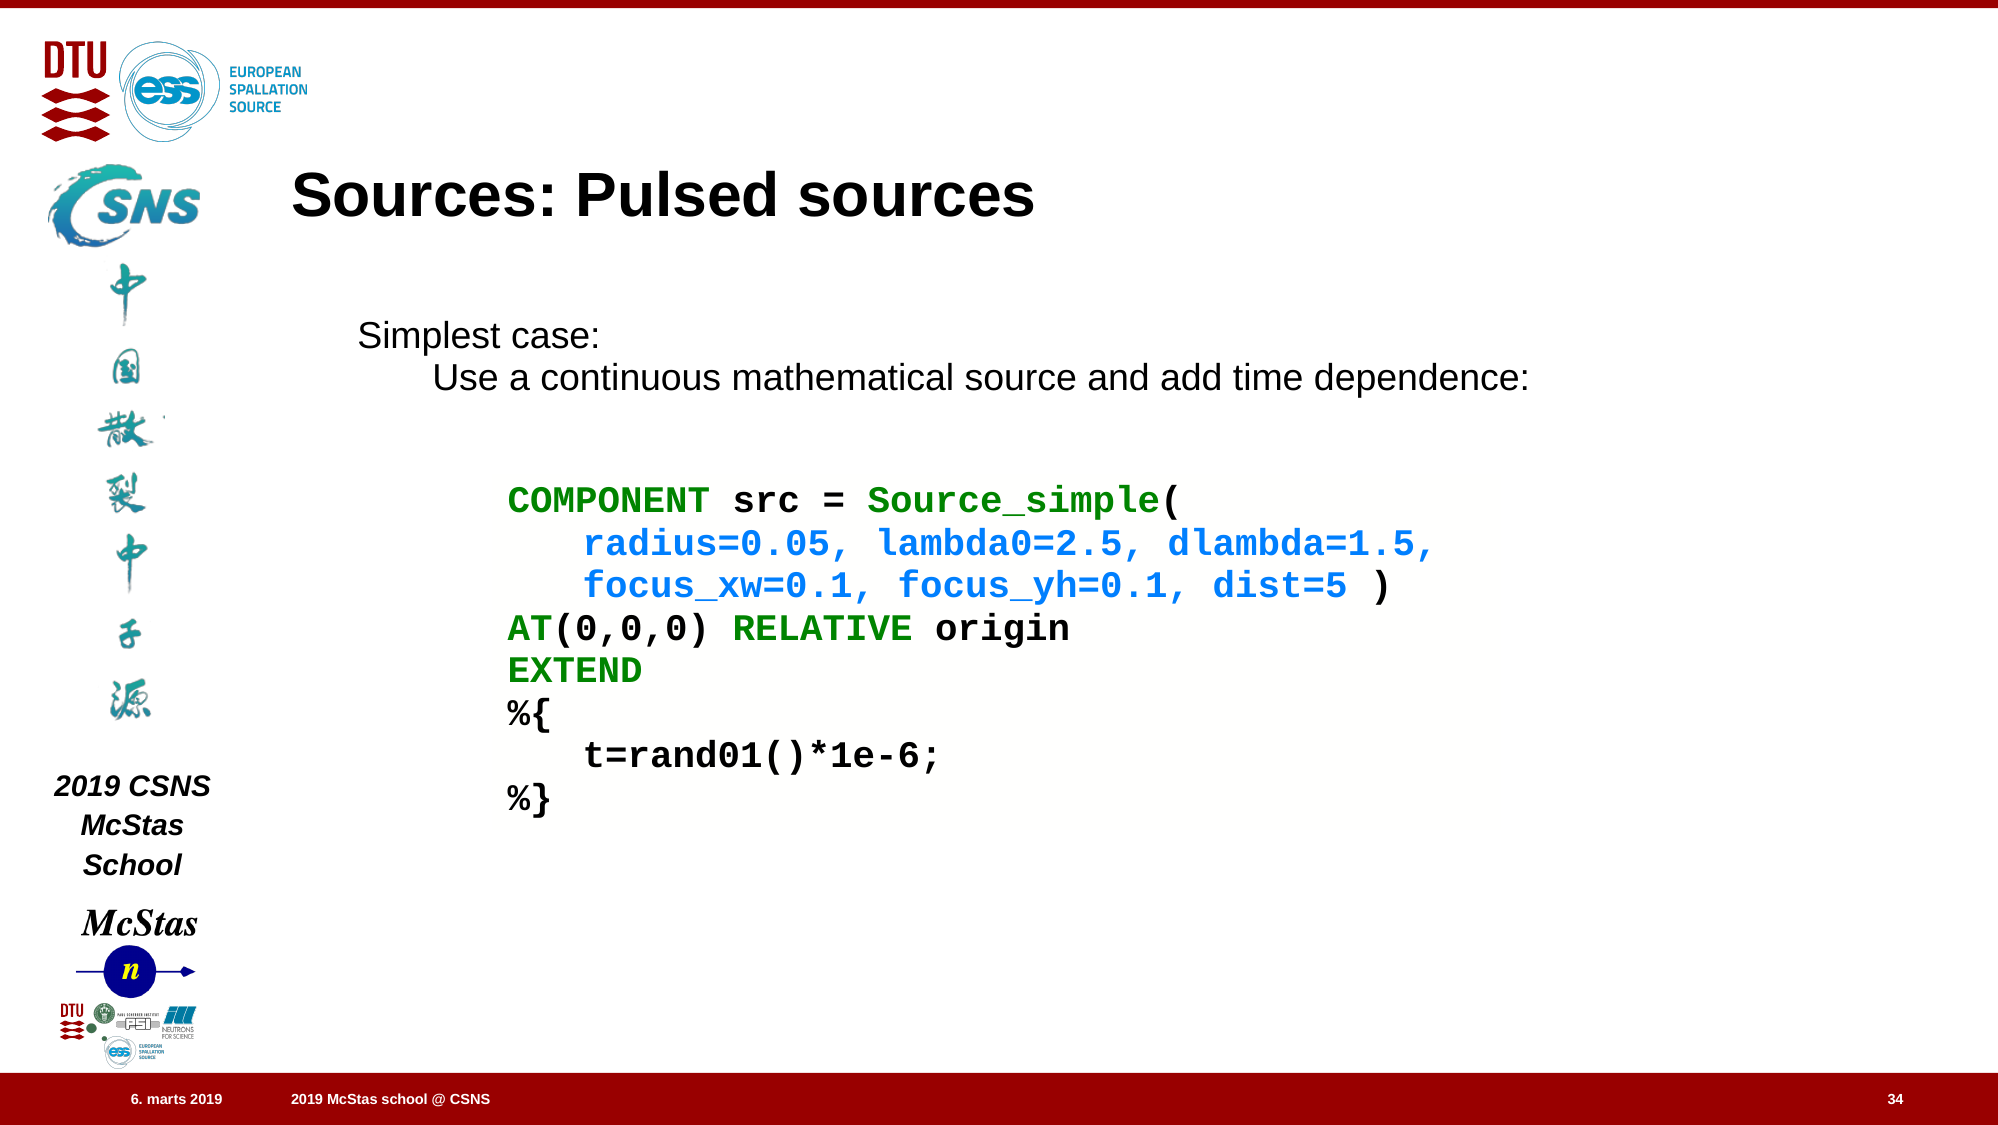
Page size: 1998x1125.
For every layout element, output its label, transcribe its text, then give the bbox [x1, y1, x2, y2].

text_box Simplest case: Use a continuous mathematical source and add time dependence: [342, 307, 1725, 448]
picture [86, 1003, 197, 1069]
title Sources: Pulsed sources [291, 69, 1819, 230]
slide_number 1 [1887, 1088, 1909, 1110]
text_box COMPONENT src = Source_simple( radius=0.05, lambda0=2.5, dlambda=1.5, focus_xw=0.1, focus_yh=0.1, dist=5 ) AT(0,0,0) RELATIVE origin EXTEND %{ t=rand01()*1e-6; %} [492, 474, 1501, 830]
picture [119, 41, 307, 142]
picture [59, 908, 213, 999]
picture [116, 1013, 160, 1030]
picture [48, 162, 209, 744]
